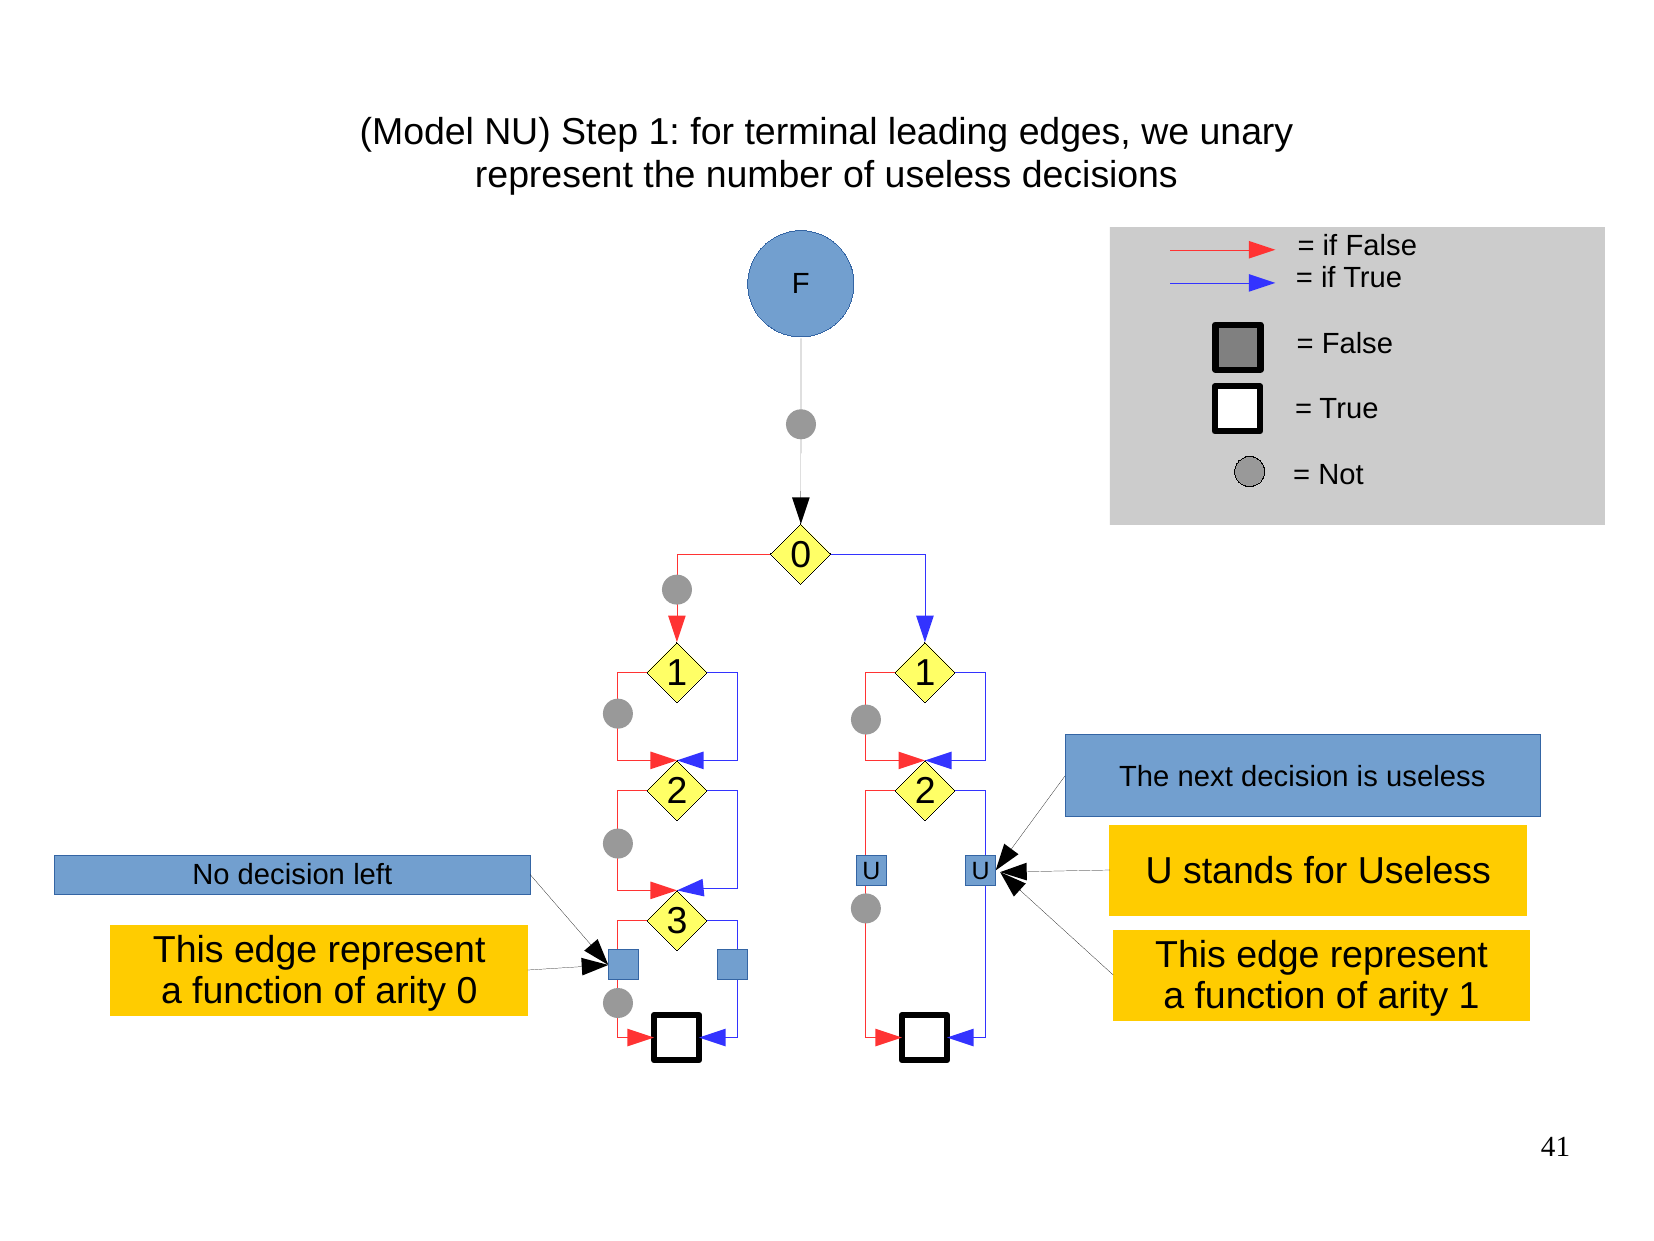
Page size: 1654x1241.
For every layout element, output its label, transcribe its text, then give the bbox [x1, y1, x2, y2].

text_box 1 [895, 642, 955, 703]
title (Model NU) Step 1: for terminal leading edges, we unary represent the number of useless decisions [82, 49, 1571, 257]
text_box U stands for Useless [1109, 825, 1527, 916]
text_box No decision left [54, 855, 531, 895]
text_box U [965, 855, 996, 886]
text_box This edge represent a function of arity 1 [1113, 930, 1530, 1021]
text_box [602, 828, 633, 859]
text_box [602, 698, 633, 729]
text_box U [856, 855, 887, 886]
text_box [602, 987, 634, 1019]
text_box 2 [895, 761, 955, 821]
text_box 3 [647, 891, 707, 951]
text_box 2 [647, 761, 707, 821]
text_box The next decision is useless [1065, 734, 1541, 817]
text_box [654, 1015, 700, 1061]
text_box [902, 1015, 948, 1061]
text_box [608, 949, 639, 980]
text_box F [747, 257, 854, 337]
text_box [850, 704, 881, 735]
text_box [785, 409, 817, 440]
text_box 1 [647, 642, 707, 703]
text_box = if False = if True = False = True = Not [1109, 227, 1605, 525]
text_box [717, 949, 748, 980]
text_box [850, 893, 881, 924]
text_box [1215, 324, 1261, 370]
text_box [1215, 386, 1261, 432]
text_box [1234, 456, 1265, 487]
text_box [661, 574, 693, 605]
text_box 0 [770, 523, 831, 585]
text_box This edge represent a function of arity 0 [110, 925, 528, 1016]
